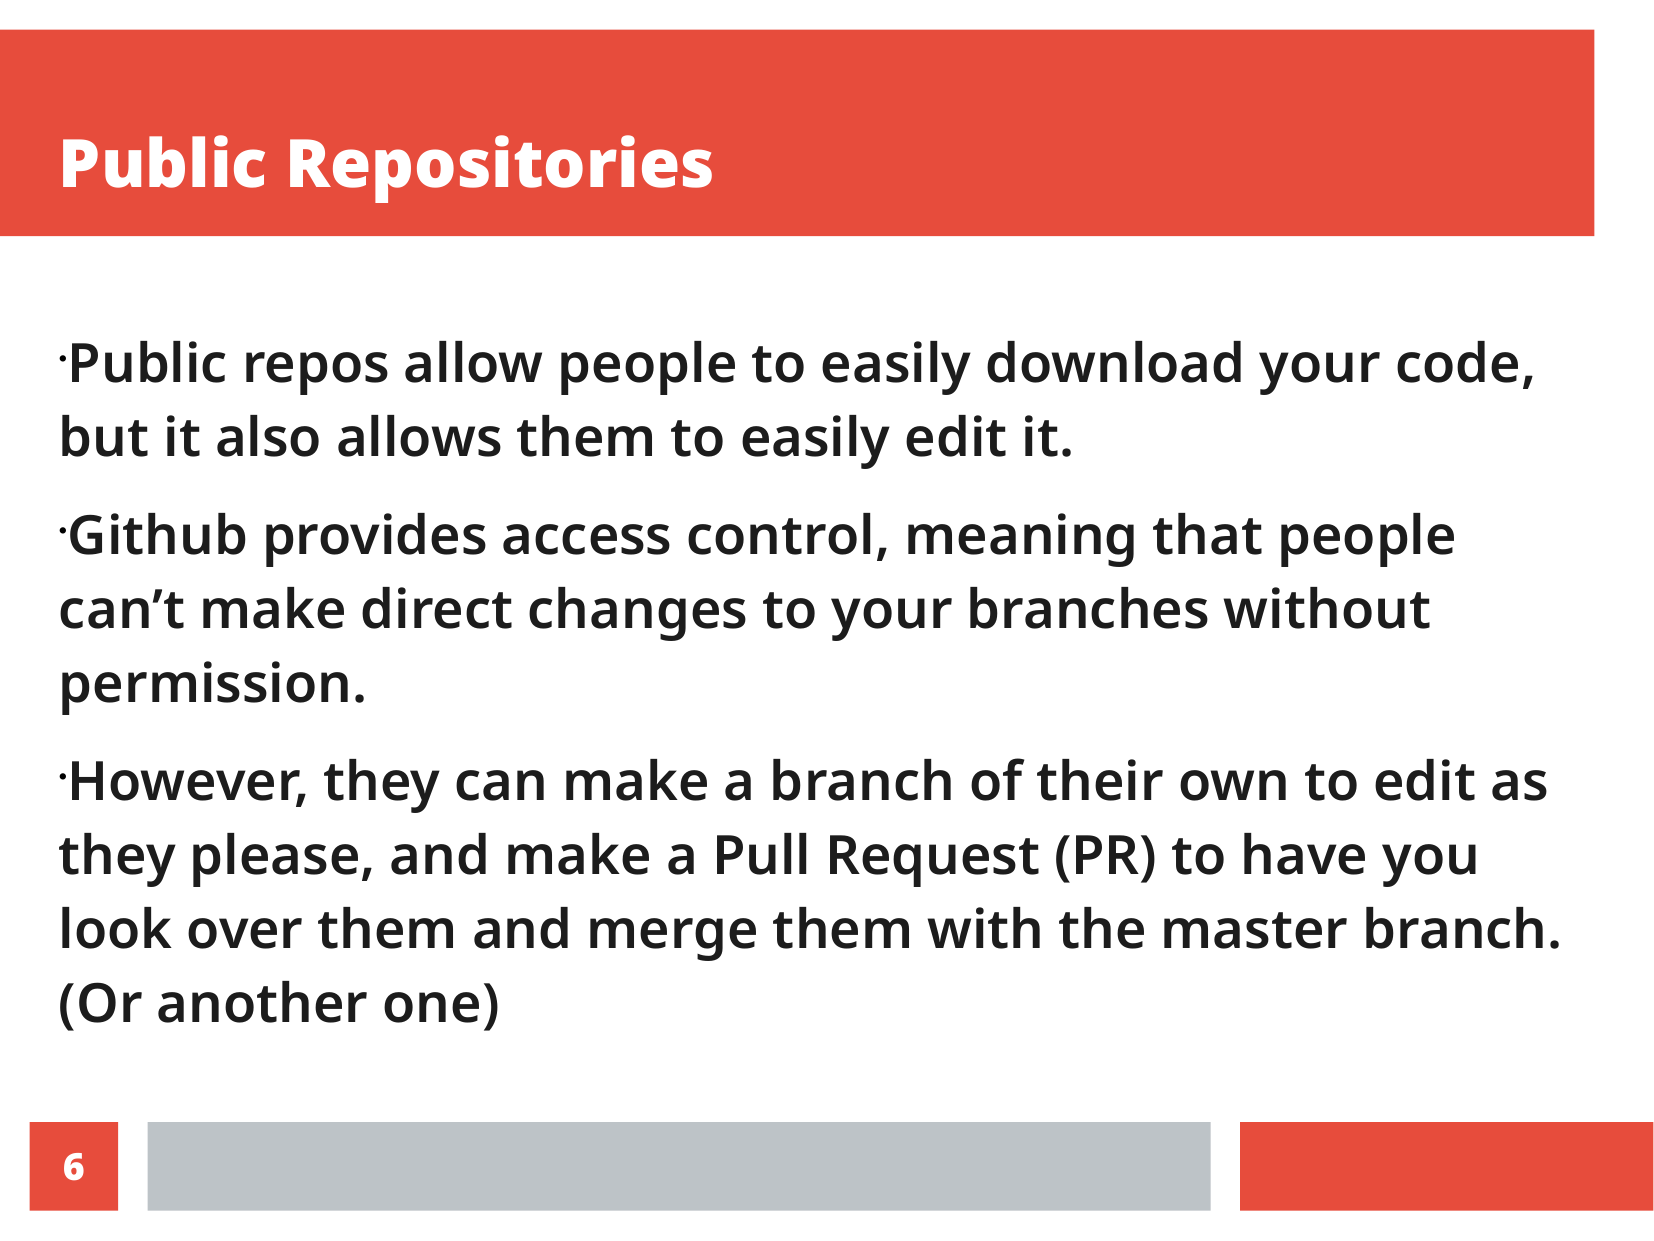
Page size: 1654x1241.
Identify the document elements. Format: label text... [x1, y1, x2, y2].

title Public Repositories [59, 59, 1595, 207]
list Public repos allow people to easily download your code, but it also allows them to easily edit it. Github provides access control, meaning that people can’t make direct changes to your branches without permission. However, they can make a branch of their own to edit as they please, and make a Pull Request (PR) to have you look over them and merge them with the master branch. (Or another one) [59, 324, 1565, 1093]
